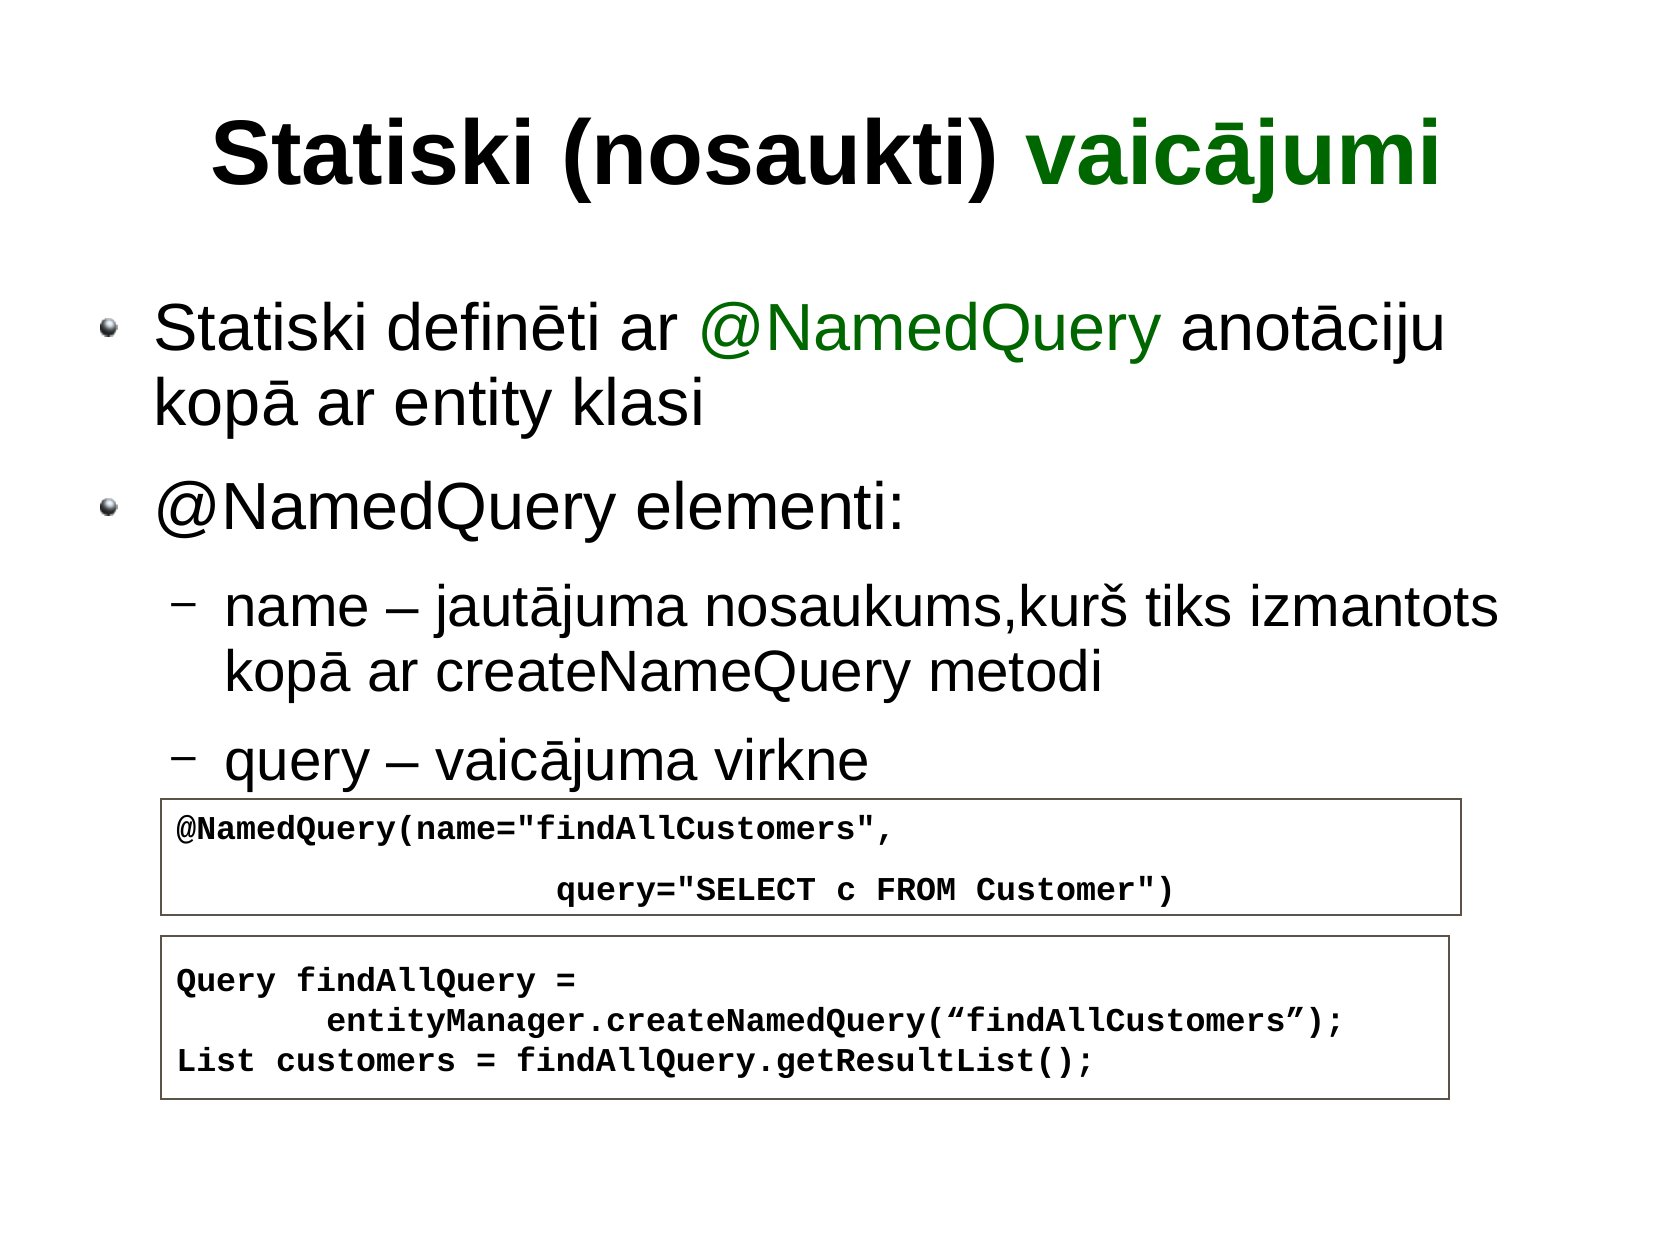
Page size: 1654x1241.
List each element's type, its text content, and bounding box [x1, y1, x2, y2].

text_box @NamedQuery(name="findAllCustomers", query="SELECT c FROM Customer") [161, 798, 1462, 915]
text_box Query findAllQuery = entityManager.createNamedQuery(“findAllCustomers”); List customers = findAllQuery.getResultList(); [161, 936, 1449, 1099]
list Statiski definēti ar @NamedQuery anotāciju kopā ar entity klasi @NamedQuery elementi: name – jautājuma nosaukums,kurš tiks izmantots kopā ar createNameQuery metodi query – vaicājuma virkne [82, 290, 1538, 1010]
title Statiski (nosaukti) vaicājumi [82, 49, 1571, 257]
